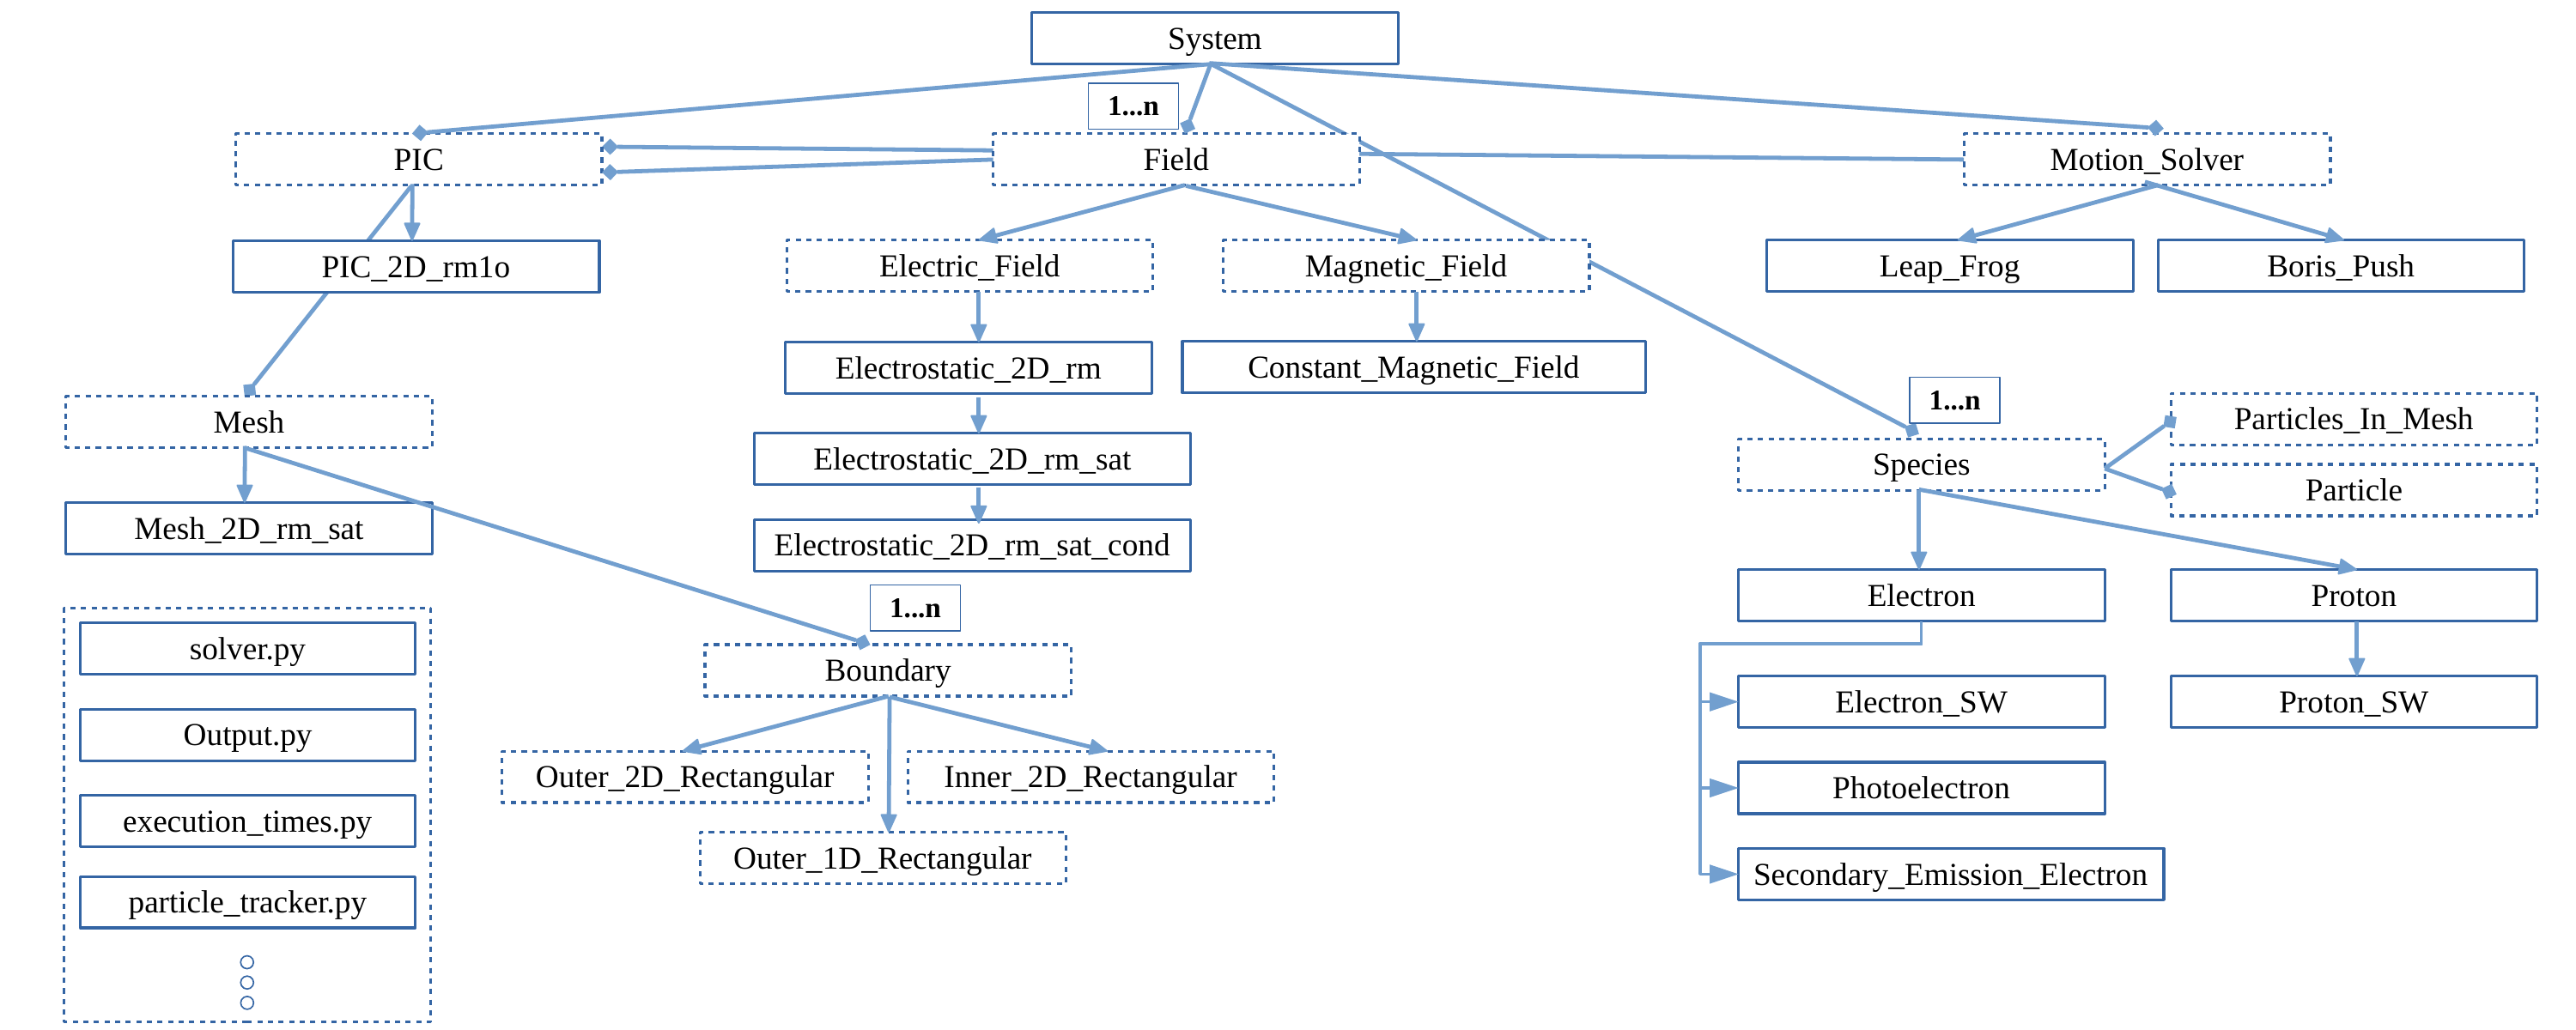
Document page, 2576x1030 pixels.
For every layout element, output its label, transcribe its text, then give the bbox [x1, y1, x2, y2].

text_box Electrostatic_2D_rm_sat_cond [754, 519, 1191, 572]
text_box [64, 608, 431, 1022]
text_box Motion_Solver [1964, 133, 2330, 185]
text_box Proton_SW [2171, 676, 2537, 728]
text_box Electrostatic_2D_rm [785, 342, 1152, 394]
text_box Particles_In_Mesh [2171, 393, 2537, 445]
text_box Magnetic_Field [1223, 239, 1589, 292]
text_box Species [1738, 439, 2105, 491]
text_box Field [993, 133, 1360, 185]
text_box 1...n [1088, 82, 1179, 130]
text_box Electron_SW [1738, 676, 2105, 728]
text_box execution_times.py [80, 795, 416, 847]
text_box Photoelectron [1738, 762, 2105, 814]
text_box PIC_2D_rm1o [233, 240, 599, 293]
text_box Electrostatic_2D_rm_sat [754, 433, 1191, 485]
text_box Outer_2D_Rectangular [501, 751, 869, 803]
text_box Leap_Frog [1766, 239, 2134, 292]
text_box Output.py [80, 709, 416, 761]
text_box Proton [2171, 569, 2537, 621]
text_box Constant_Magnetic_Field [1182, 341, 1646, 393]
text_box System [1031, 12, 1399, 64]
text_box Mesh [65, 396, 433, 448]
text_box Boundary [704, 645, 1072, 697]
text_box Electron [1738, 569, 2105, 621]
text_box PIC [235, 133, 603, 185]
text_box Outer_1D_Rectangular [700, 832, 1066, 884]
text_box 1...n [1910, 377, 2001, 423]
text_box Secondary_Emission_Electron [1738, 848, 2164, 900]
text_box Boris_Push [2158, 239, 2524, 292]
text_box Particle [2171, 464, 2537, 516]
text_box solver.py [80, 622, 416, 675]
text_box Inner_2D_Rectangular [908, 751, 1274, 803]
text_box particle_tracker.py [80, 876, 416, 929]
text_box Mesh_2D_rm_sat [65, 502, 433, 554]
text_box Electric_Field [787, 239, 1153, 292]
text_box 1...n [870, 585, 961, 632]
